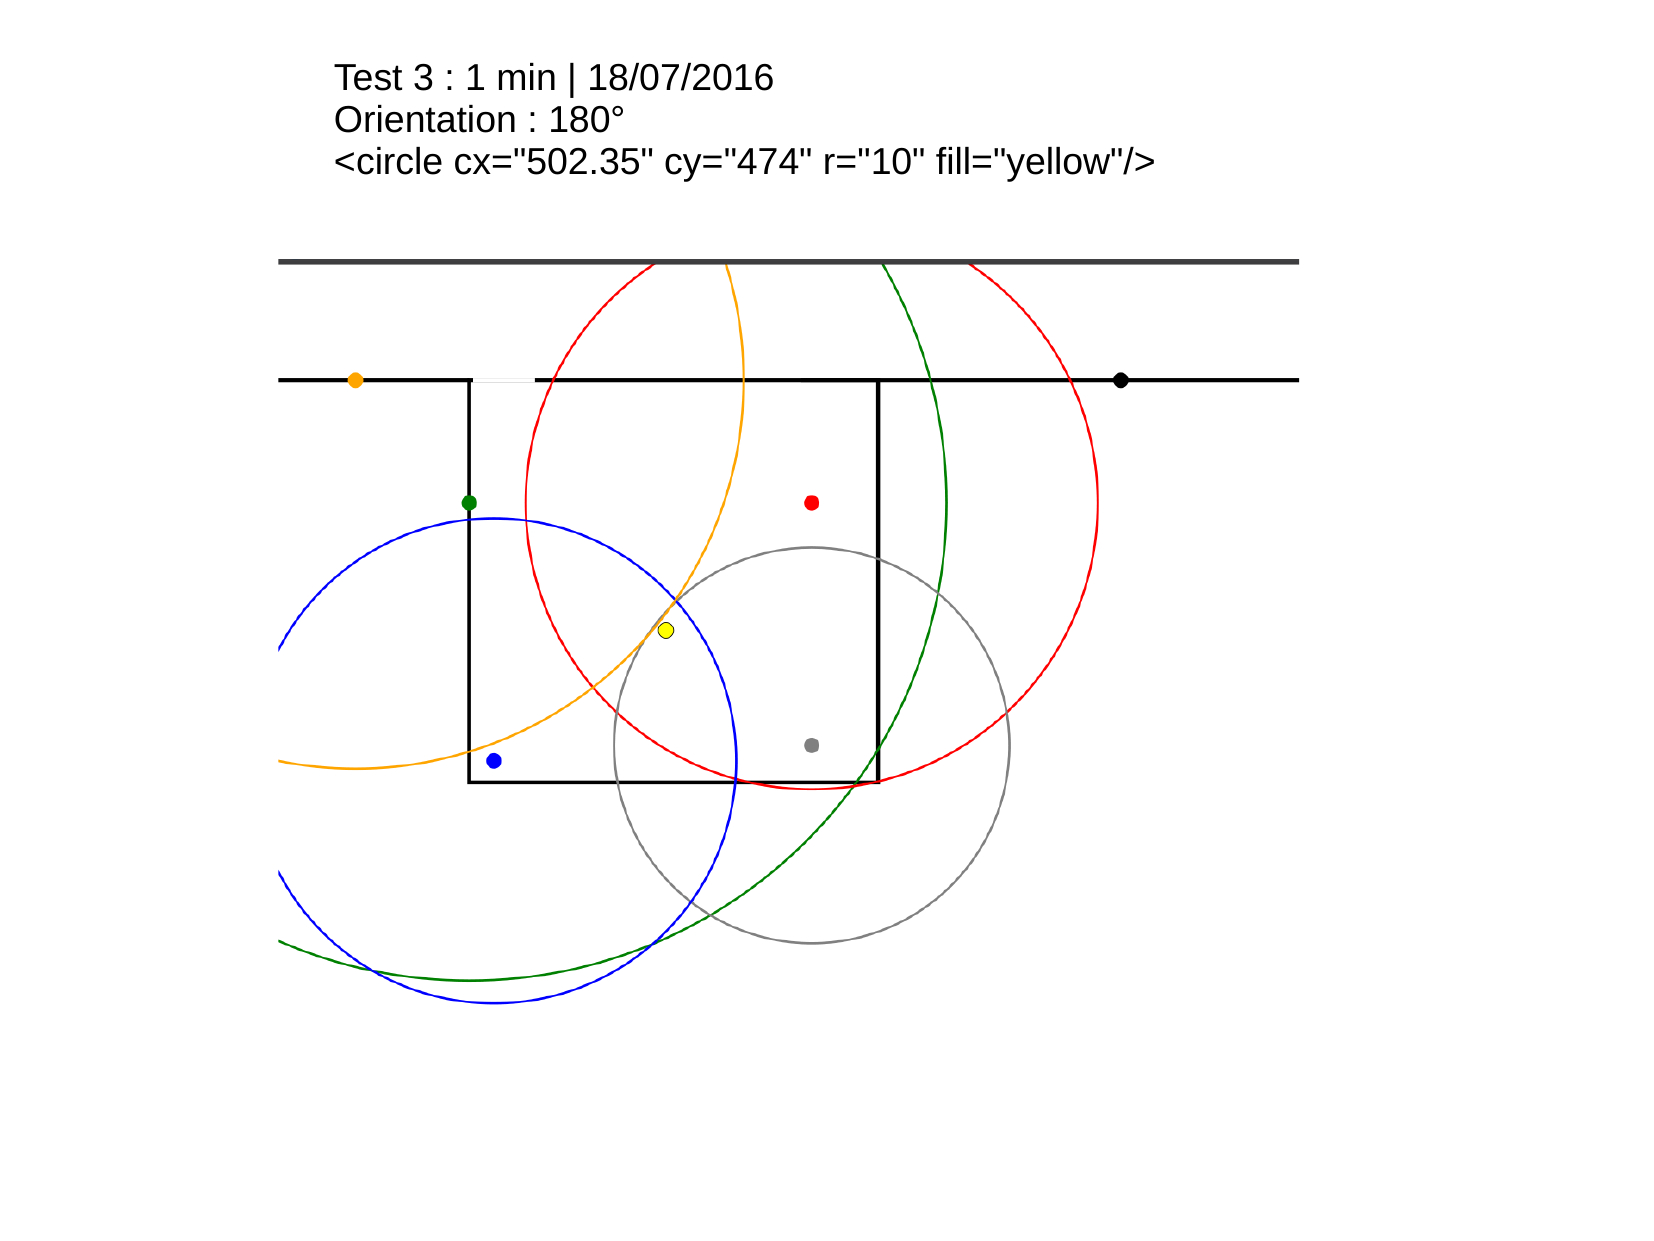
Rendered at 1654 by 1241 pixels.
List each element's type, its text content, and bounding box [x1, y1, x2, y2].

picture [278, 259, 1300, 1028]
text_box Test 3 : 1 min | 18/07/2016 Orientation : 180° <circle cx="502.35" cy="474" r="10" fill="yellow"/> [319, 49, 1180, 191]
